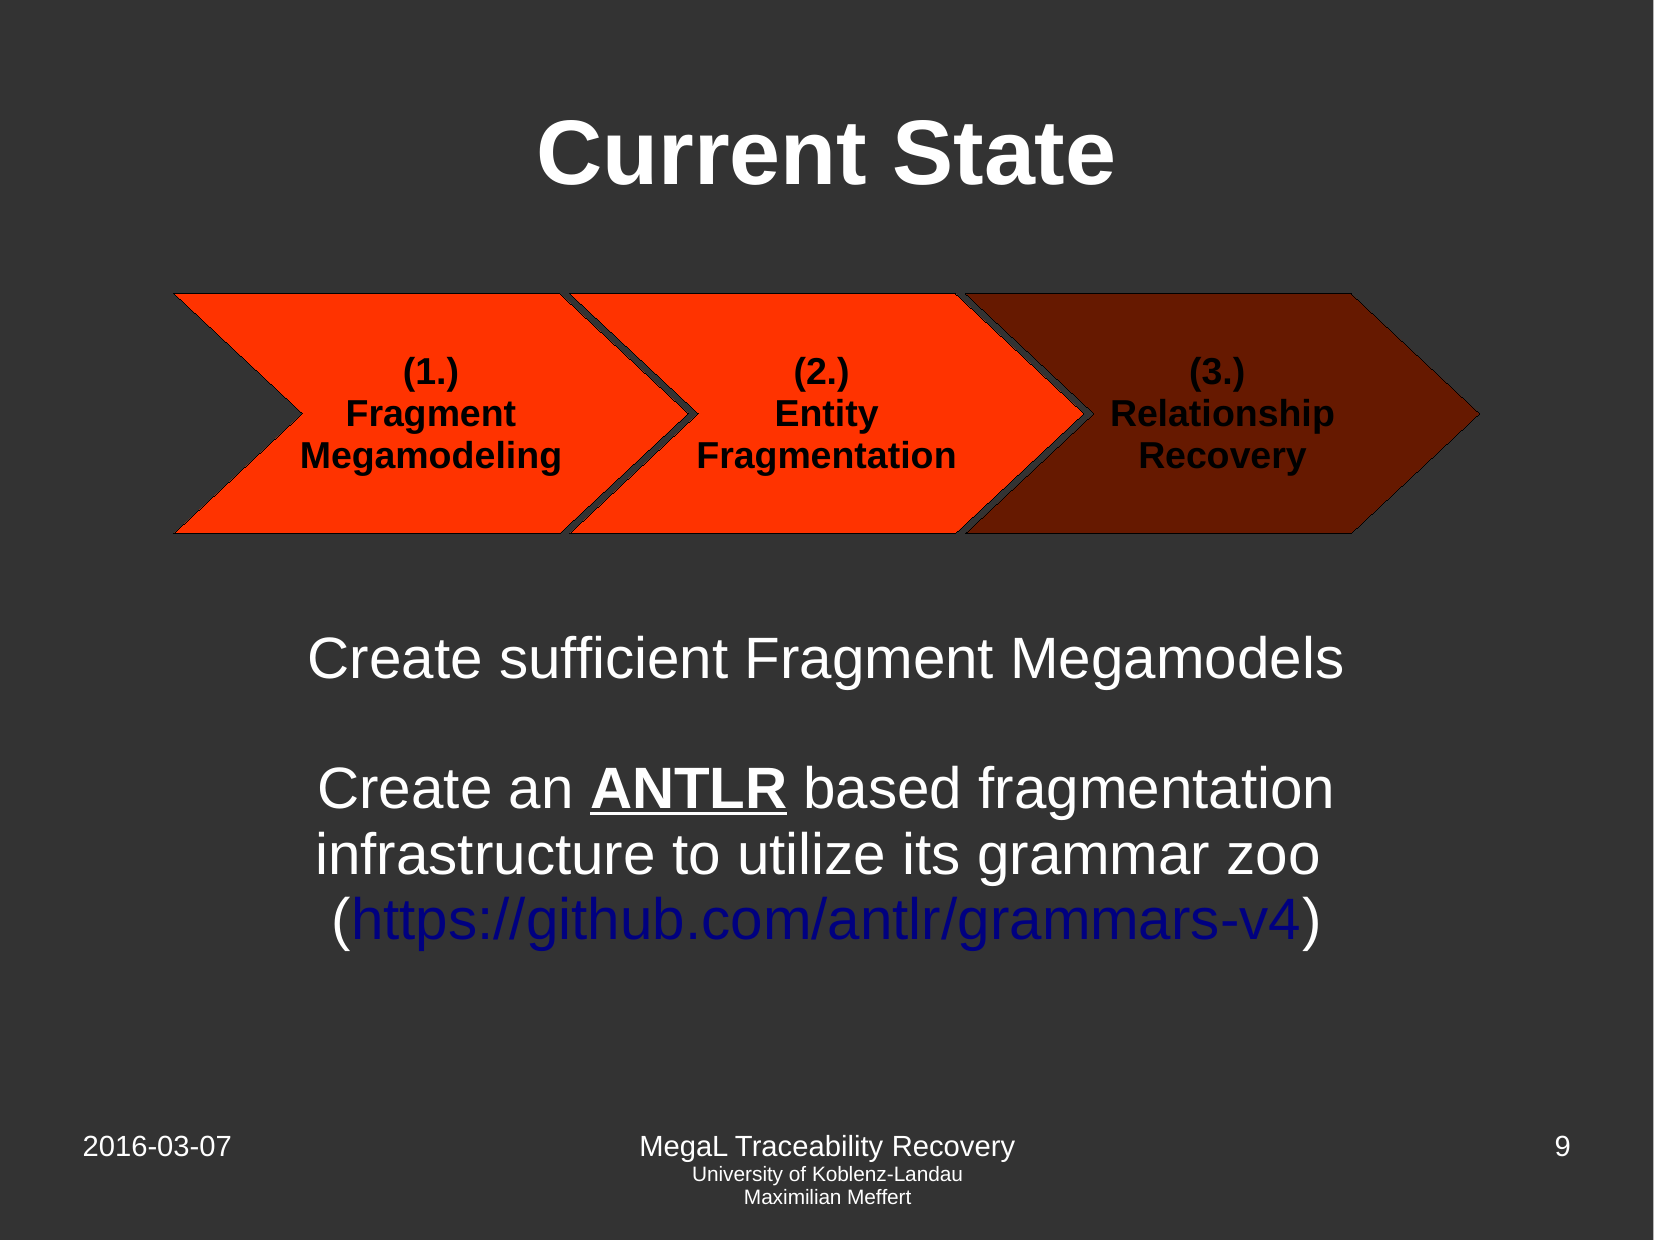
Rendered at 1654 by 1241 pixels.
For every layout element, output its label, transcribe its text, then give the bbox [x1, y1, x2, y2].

text_box (2.) Entity Fragmentation [569, 293, 1084, 534]
title Current State [82, 49, 1571, 257]
text_box Create sufficient Fragment Megamodels Create an ANTLR based fragmentation infrastructure to utilize its grammar zoo (https://github.com/antlr/grammars-v4) [183, 618, 1471, 961]
text_box (1.) Fragment Megamodeling [173, 293, 689, 534]
text_box (3.) Relationship Recovery [965, 293, 1480, 534]
